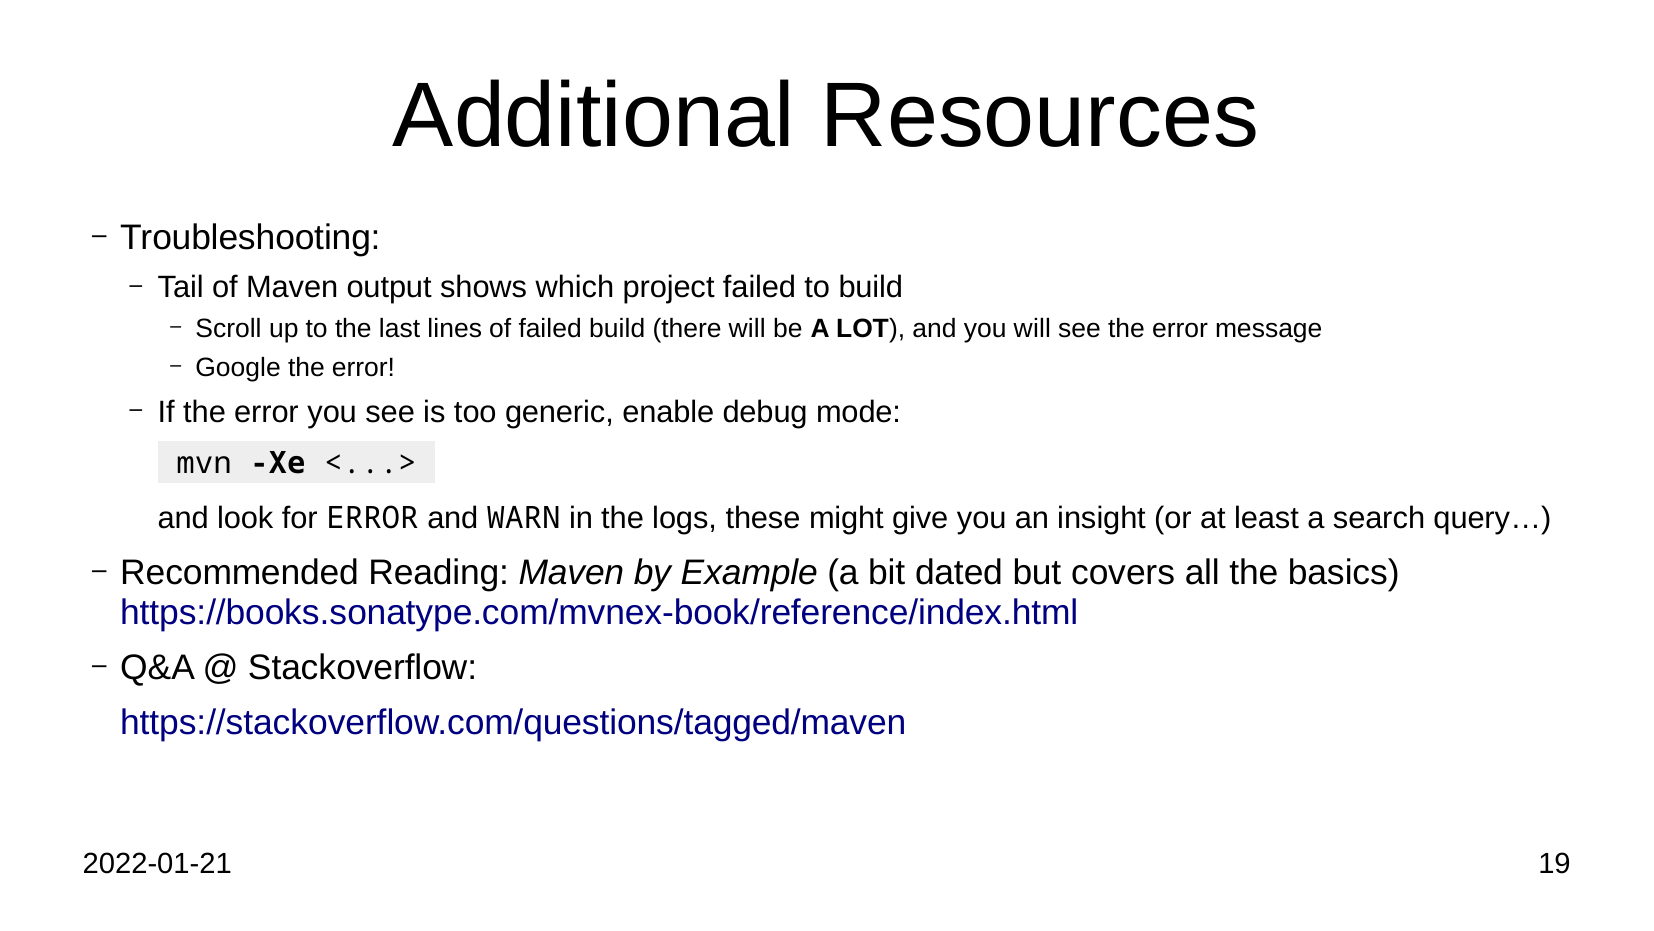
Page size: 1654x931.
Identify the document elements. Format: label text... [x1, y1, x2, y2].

title Additional Resources [82, 37, 1571, 193]
list Troubleshooting: Tail of Maven output shows which project failed to build Scroll up to the last lines of failed build (there will be A LOT), and you will see the error message Google the error! If the error you see is too generic, enable debug mode: mvn -Xe <...> and look for ERROR and WARN in the logs, these might give you an insight (or at least a search query…) Recommended Reading: Maven by Example (a bit dated but covers all the basics) https://books.sonatype.com/mvnex-book/reference/index.html Q&A @ Stackoverflow: https://stackoverflow.com/questions/tagged/maven [82, 217, 1571, 758]
